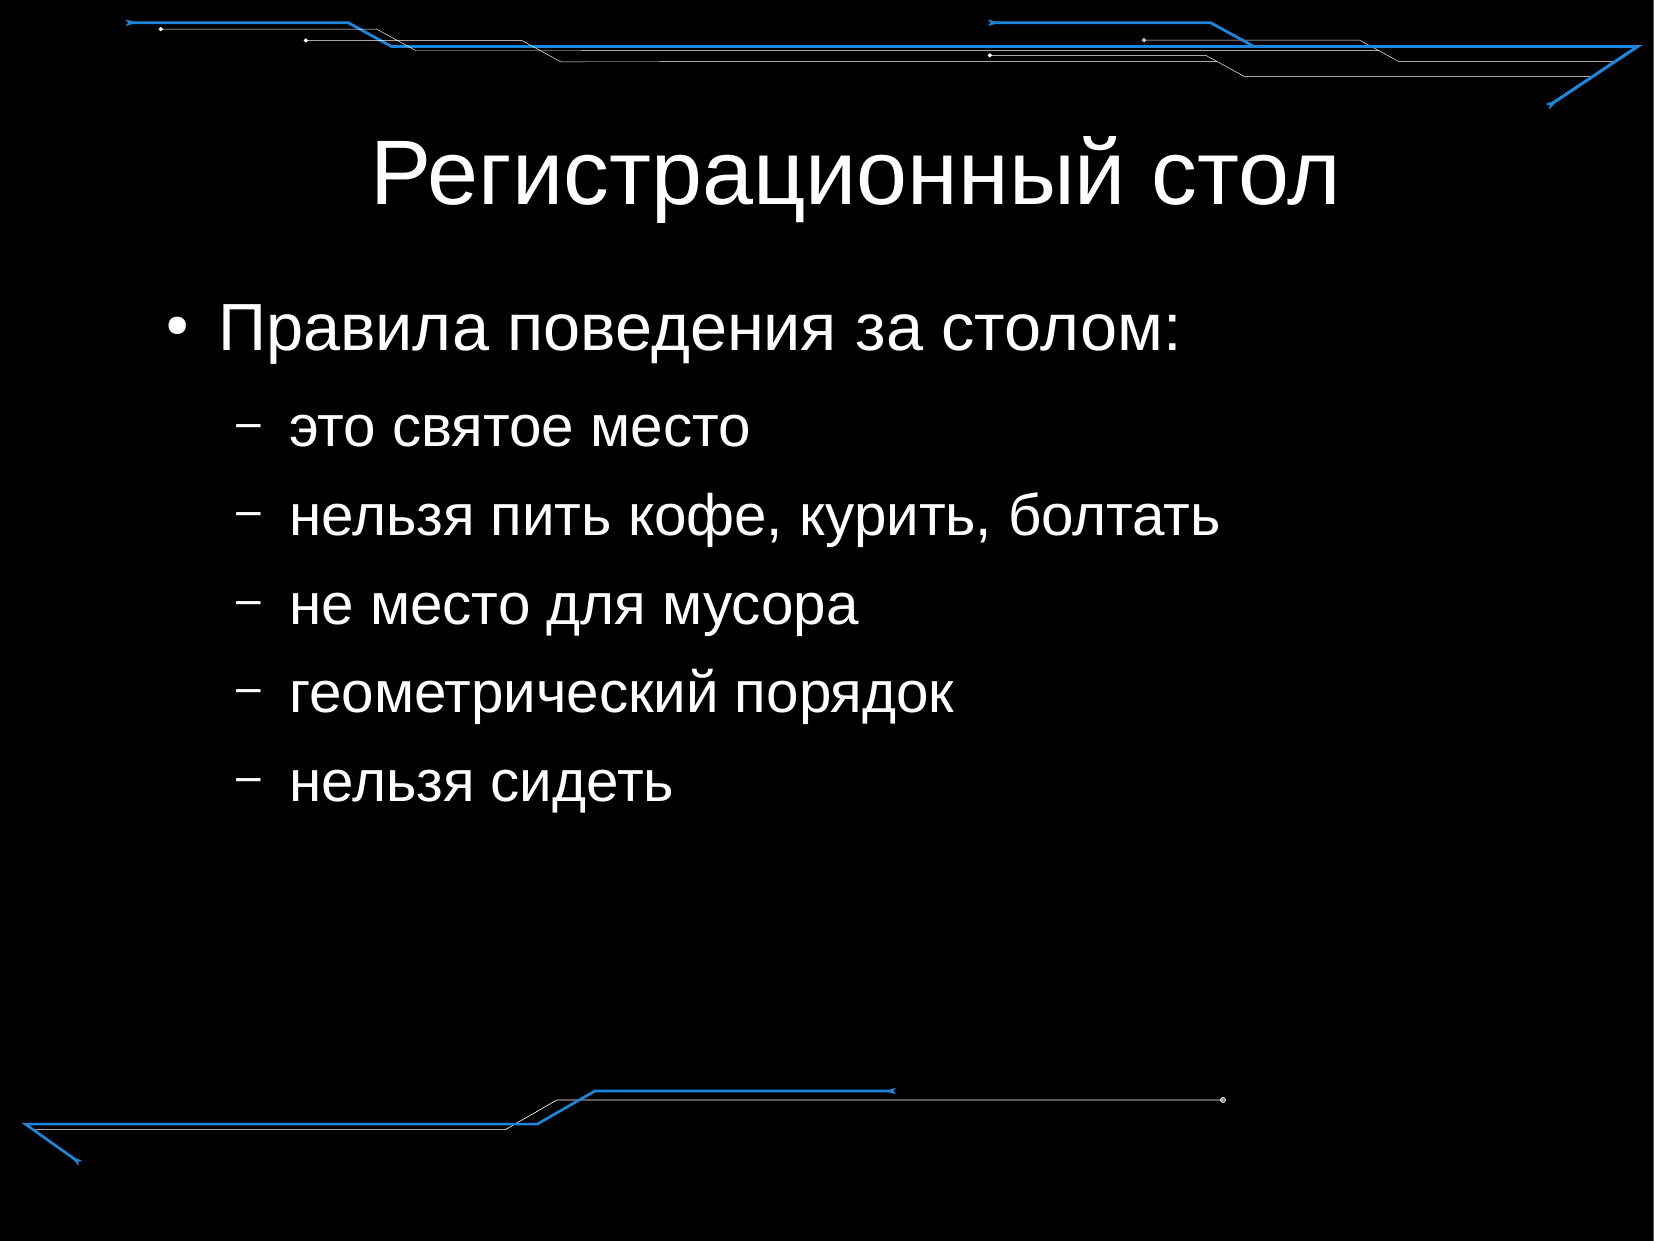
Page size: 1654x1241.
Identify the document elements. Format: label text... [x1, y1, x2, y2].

list Правила поведения за столом: это святое место нельзя пить кофе, курить, болтать не место для мусора геометрический порядок нельзя сидеть [147, 289, 1565, 1010]
title Регистрационный стол [147, 84, 1565, 262]
